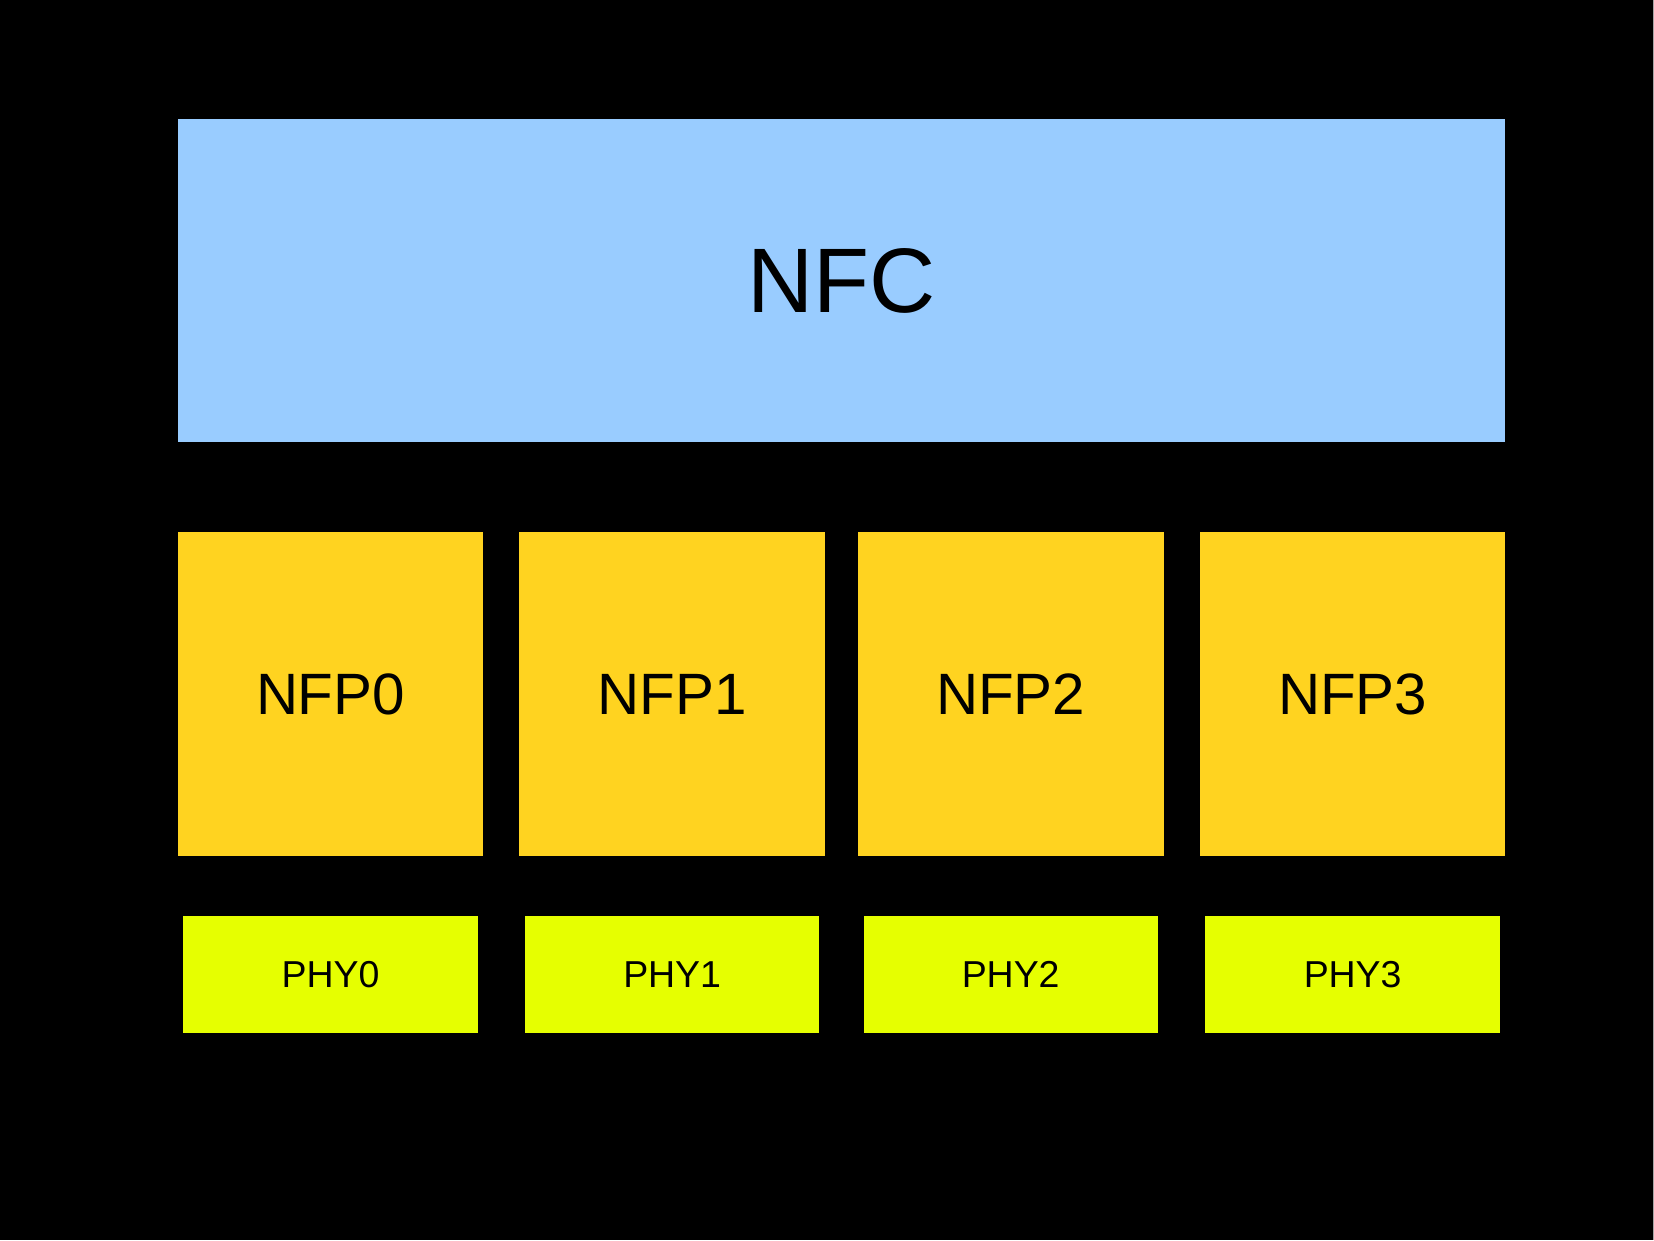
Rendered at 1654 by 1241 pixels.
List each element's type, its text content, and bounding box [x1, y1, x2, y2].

text_box PHY0 [182, 915, 479, 1034]
text_box NFP1 [518, 531, 826, 857]
text_box NFP3 [1199, 531, 1506, 857]
text_box NFP0 [177, 531, 484, 857]
text_box NFP2 [857, 531, 1165, 857]
text_box PHY1 [524, 915, 820, 1034]
text_box NFC [177, 118, 1506, 443]
text_box PHY3 [1204, 915, 1501, 1034]
text_box PHY2 [863, 915, 1159, 1034]
